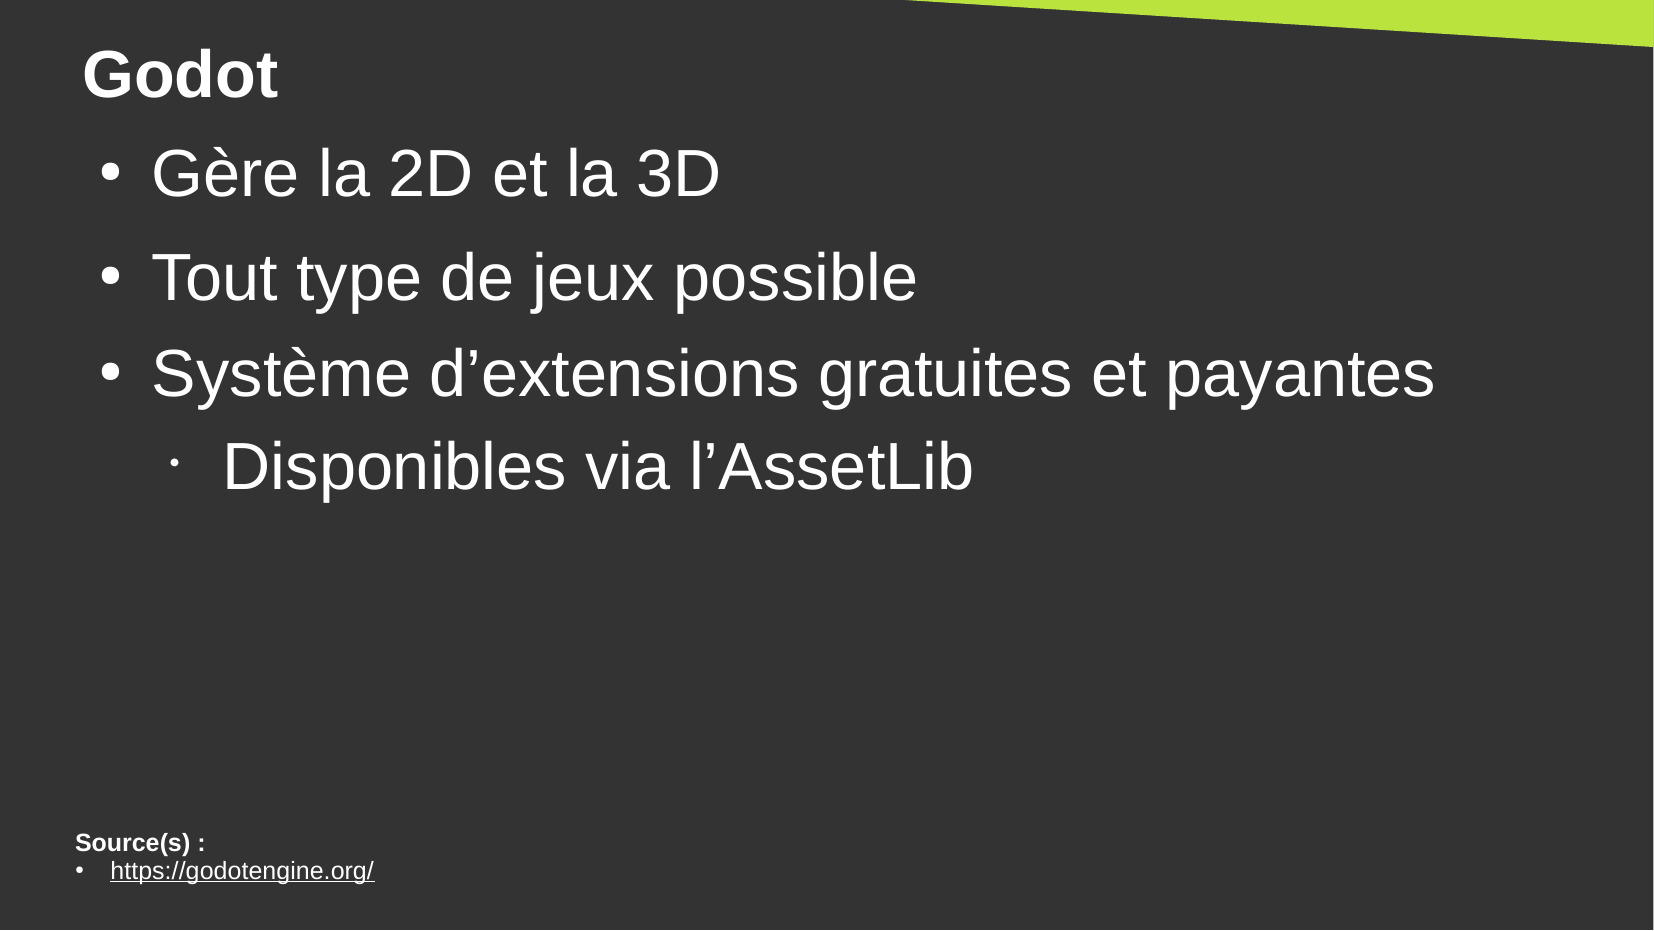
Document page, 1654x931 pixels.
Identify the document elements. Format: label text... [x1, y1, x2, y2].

title Godot [82, 37, 1571, 112]
text_box Source(s) : https://godotengine.org/ [60, 821, 1546, 921]
text_box [904, 0, 1654, 48]
list Gère la 2D et la 3D Tout type de jeux possible Système d’extensions gratuites et payantes Disponibles via l’AssetLib [80, 135, 1620, 768]
